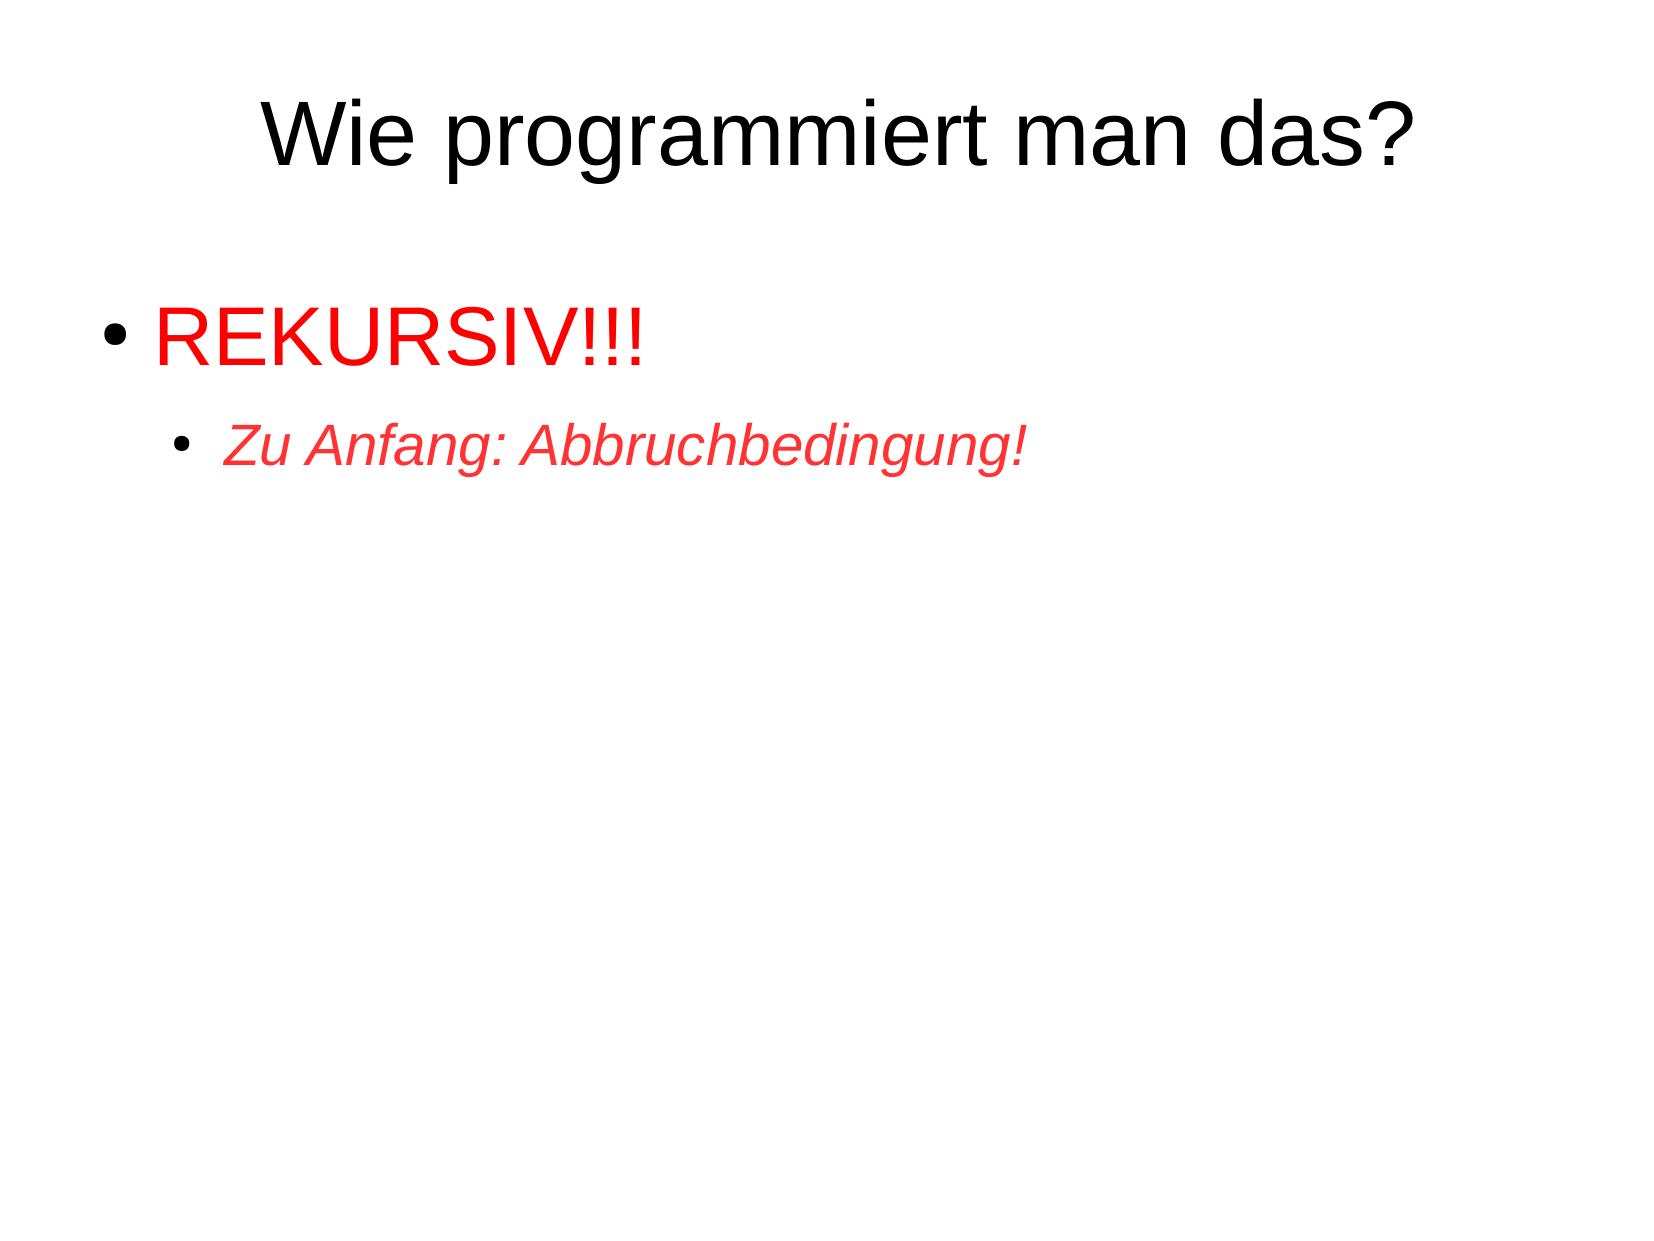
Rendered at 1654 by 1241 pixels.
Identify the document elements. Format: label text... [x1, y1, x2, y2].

title Wie programmiert man das? [53, 31, 1625, 237]
list REKURSIV!!! Zu Anfang: Abbruchbedingung! [82, 290, 1571, 1094]
